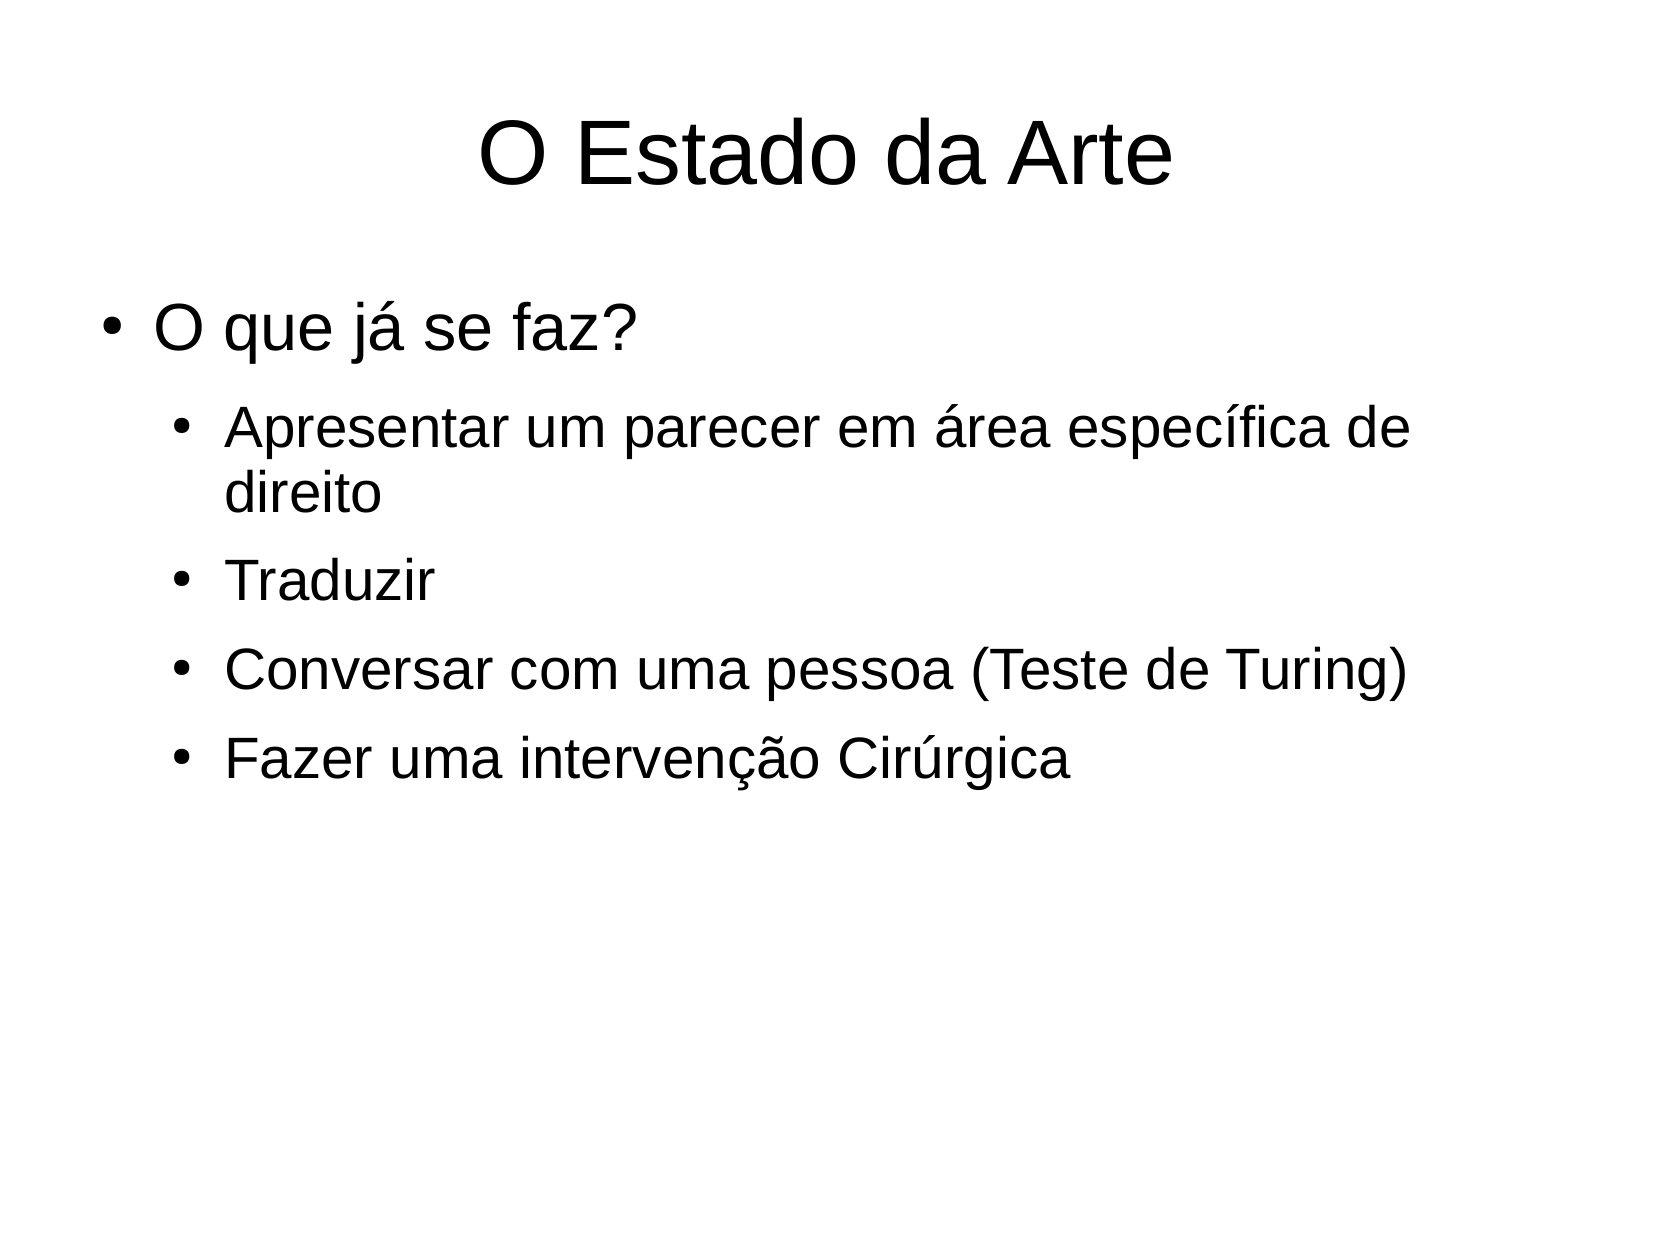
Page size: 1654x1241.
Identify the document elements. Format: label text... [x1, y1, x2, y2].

title O Estado da Arte [82, 49, 1571, 257]
list O que já se faz? Apresentar um parecer em área específica de direito Traduzir Conversar com uma pessoa (Teste de Turing) Fazer uma intervenção Cirúrgica [82, 290, 1571, 1109]
